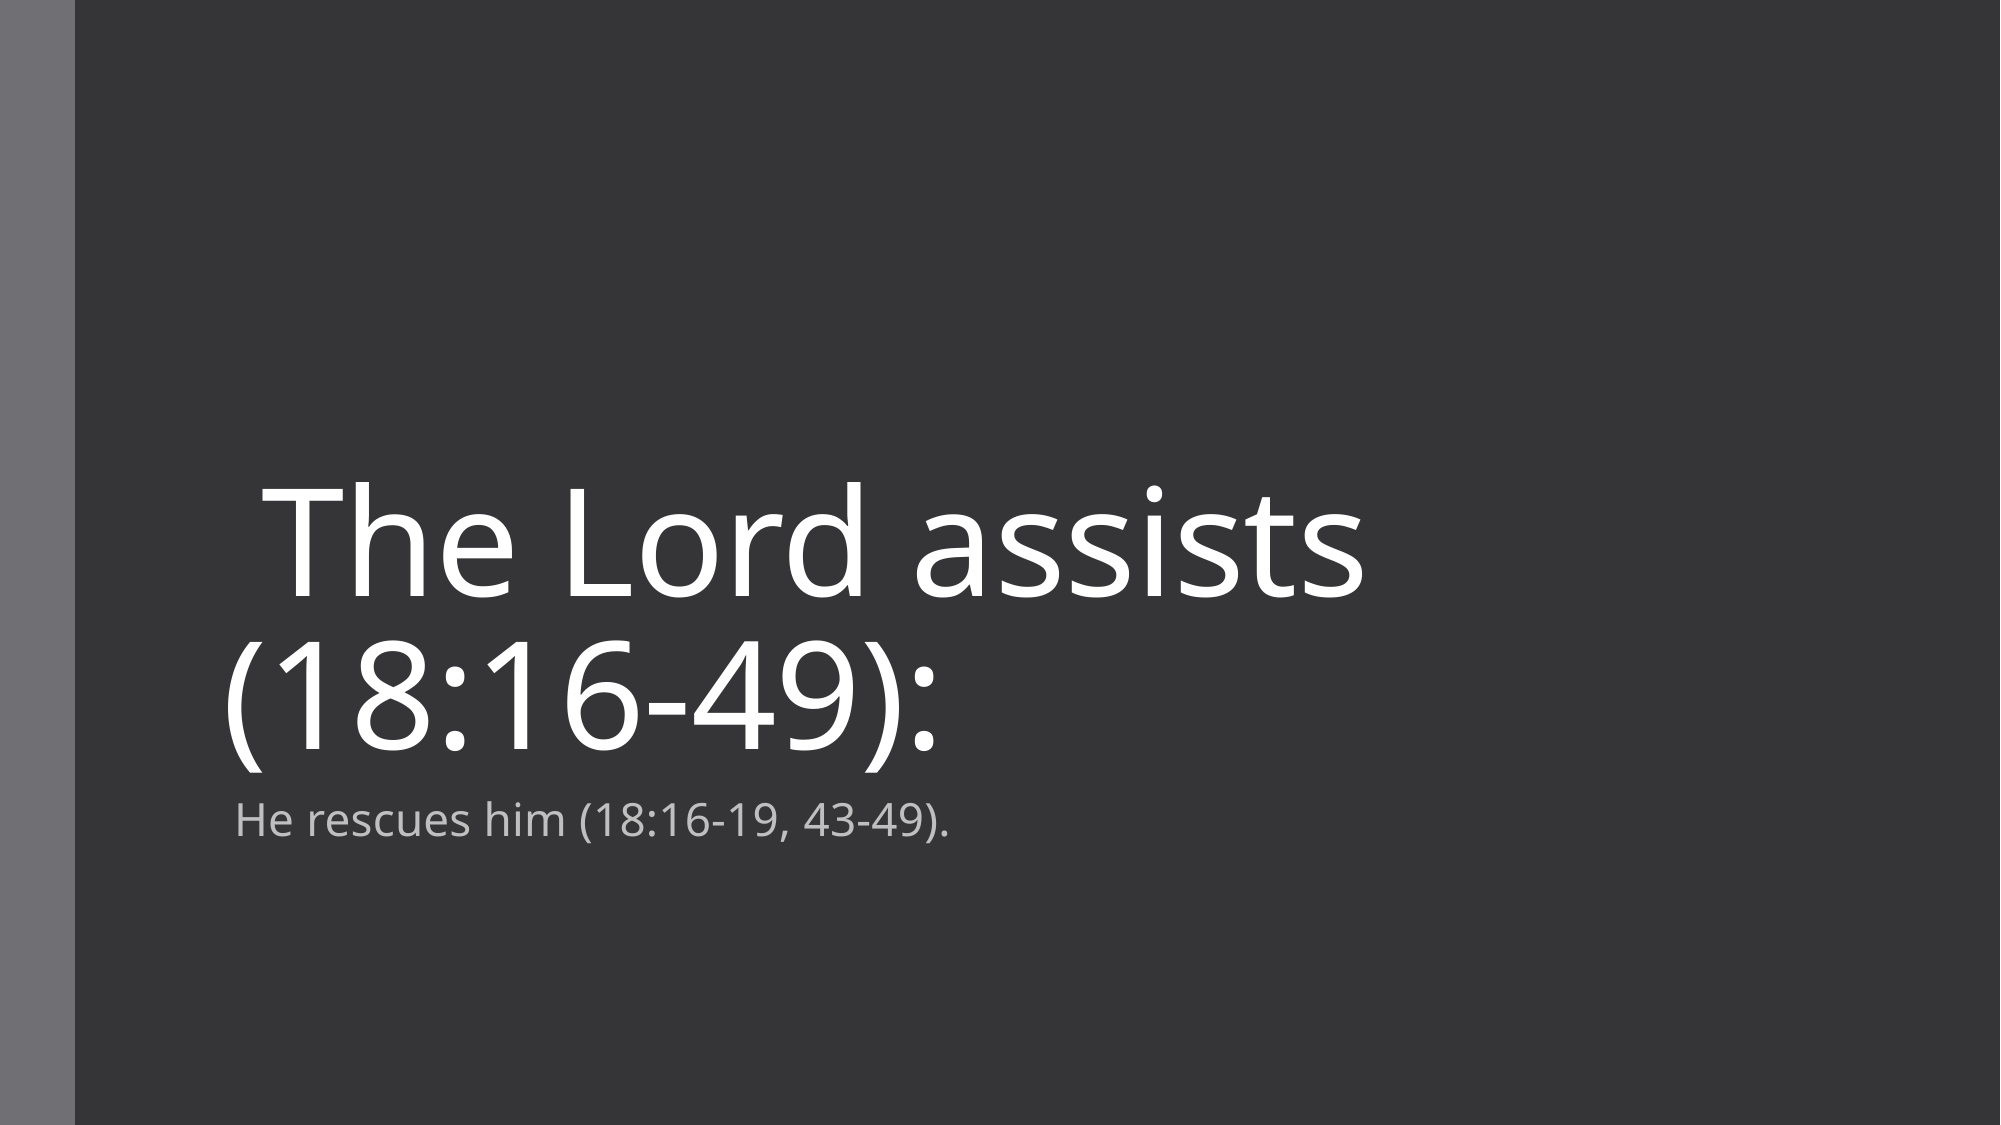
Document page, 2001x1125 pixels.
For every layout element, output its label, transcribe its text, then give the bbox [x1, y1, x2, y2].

subtitle He rescues him (18:16-19, 43-49). [206, 787, 1752, 1066]
title The Lord assists (18:16-49): [206, 124, 1752, 787]
